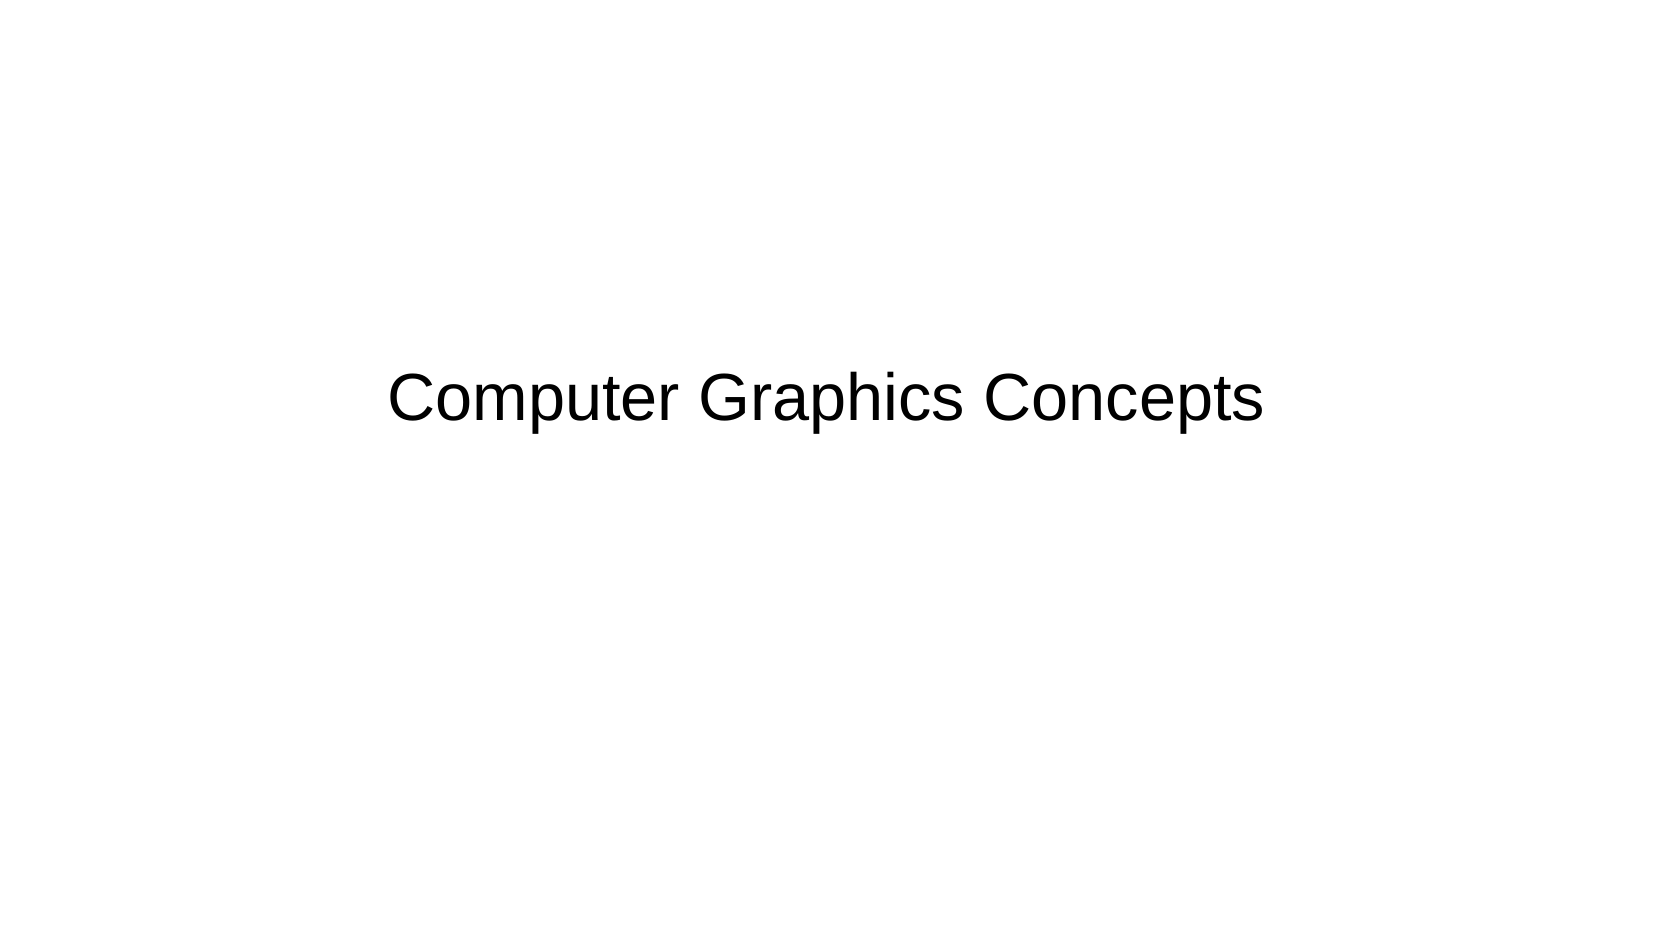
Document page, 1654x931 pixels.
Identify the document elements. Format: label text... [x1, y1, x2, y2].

subtitle Computer Graphics Concepts [82, 37, 1571, 757]
